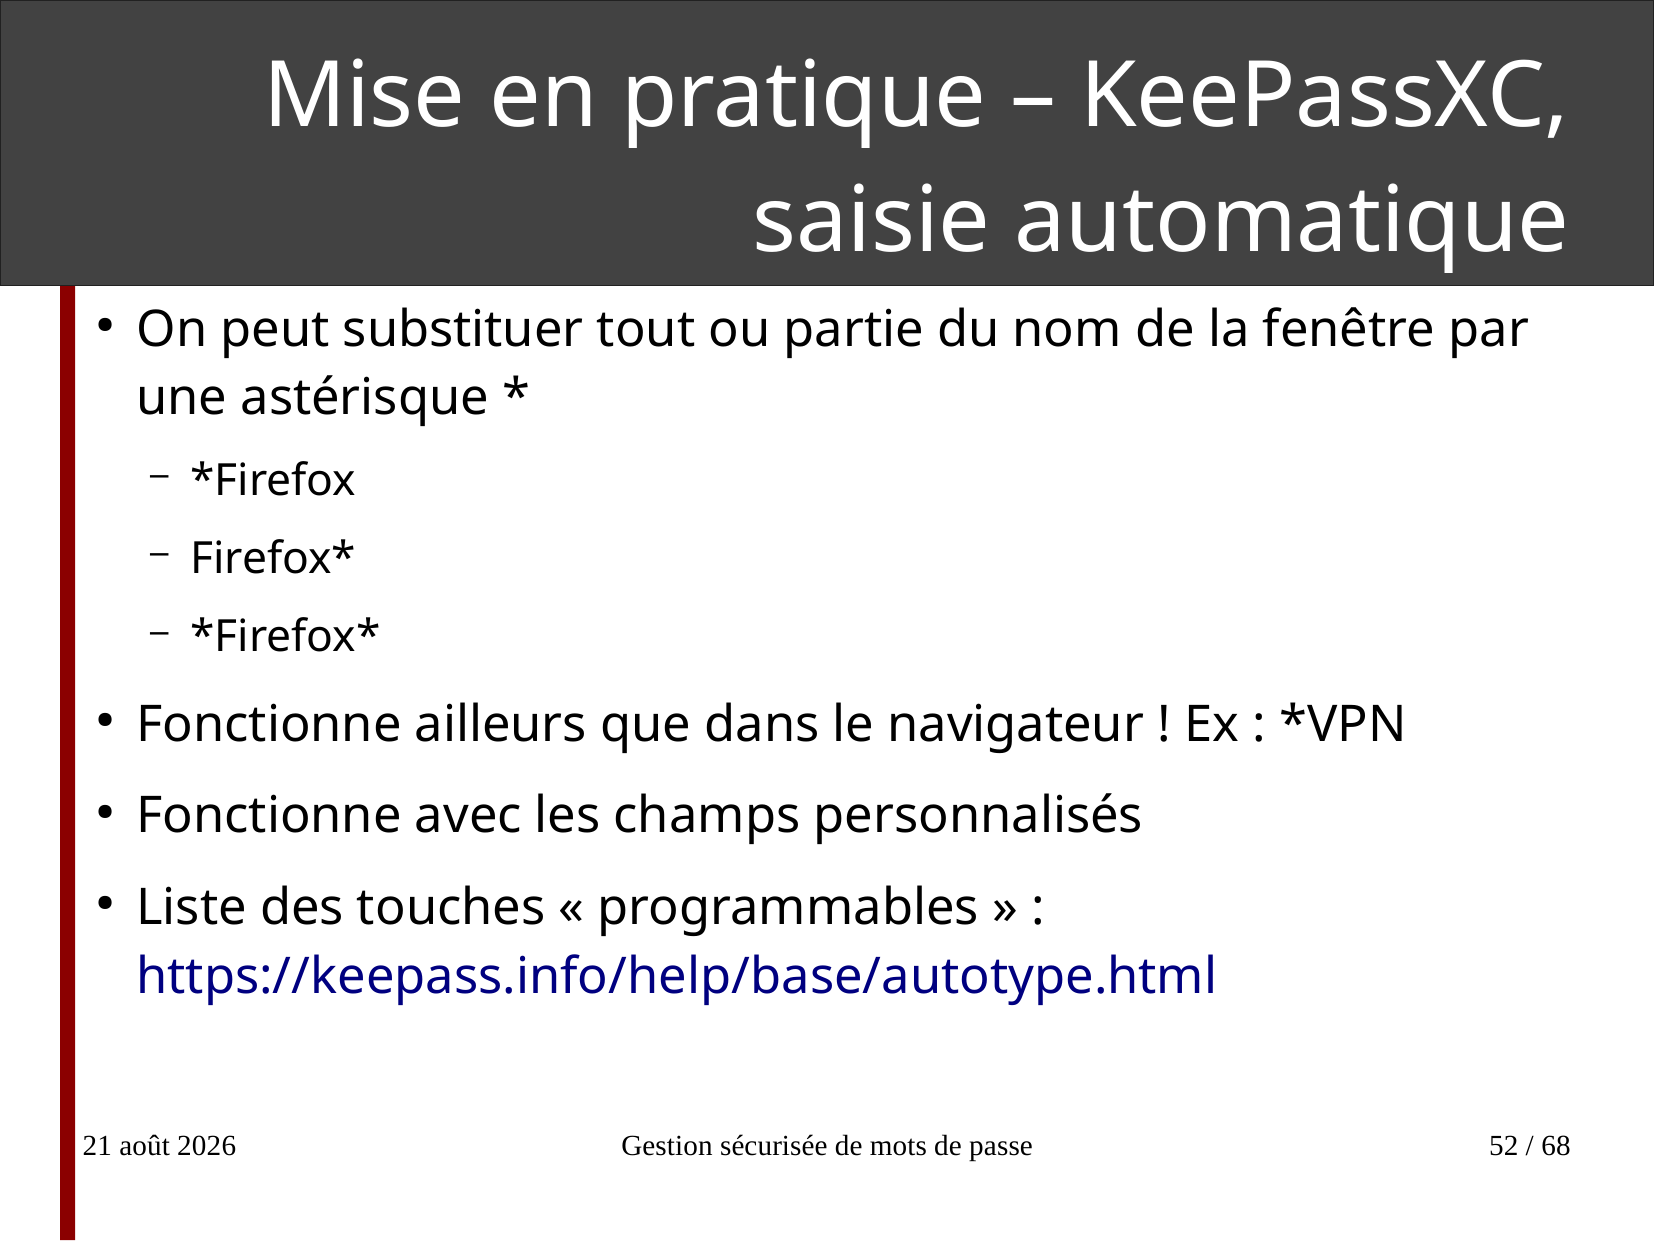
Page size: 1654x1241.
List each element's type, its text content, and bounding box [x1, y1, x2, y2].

title Mise en pratique – KeePassXC, saisie automatique [82, 27, 1571, 279]
list On peut substituer tout ou partie du nom de la fenêtre par une astérisque * *Firefox Firefox* *Firefox* Fonctionne ailleurs que dans le navigateur ! Ex : *VPN Fonctionne avec les champs personnalisés Liste des touches « programmables » : https://keepass.info/help/base/autotype.html [82, 290, 1571, 1010]
